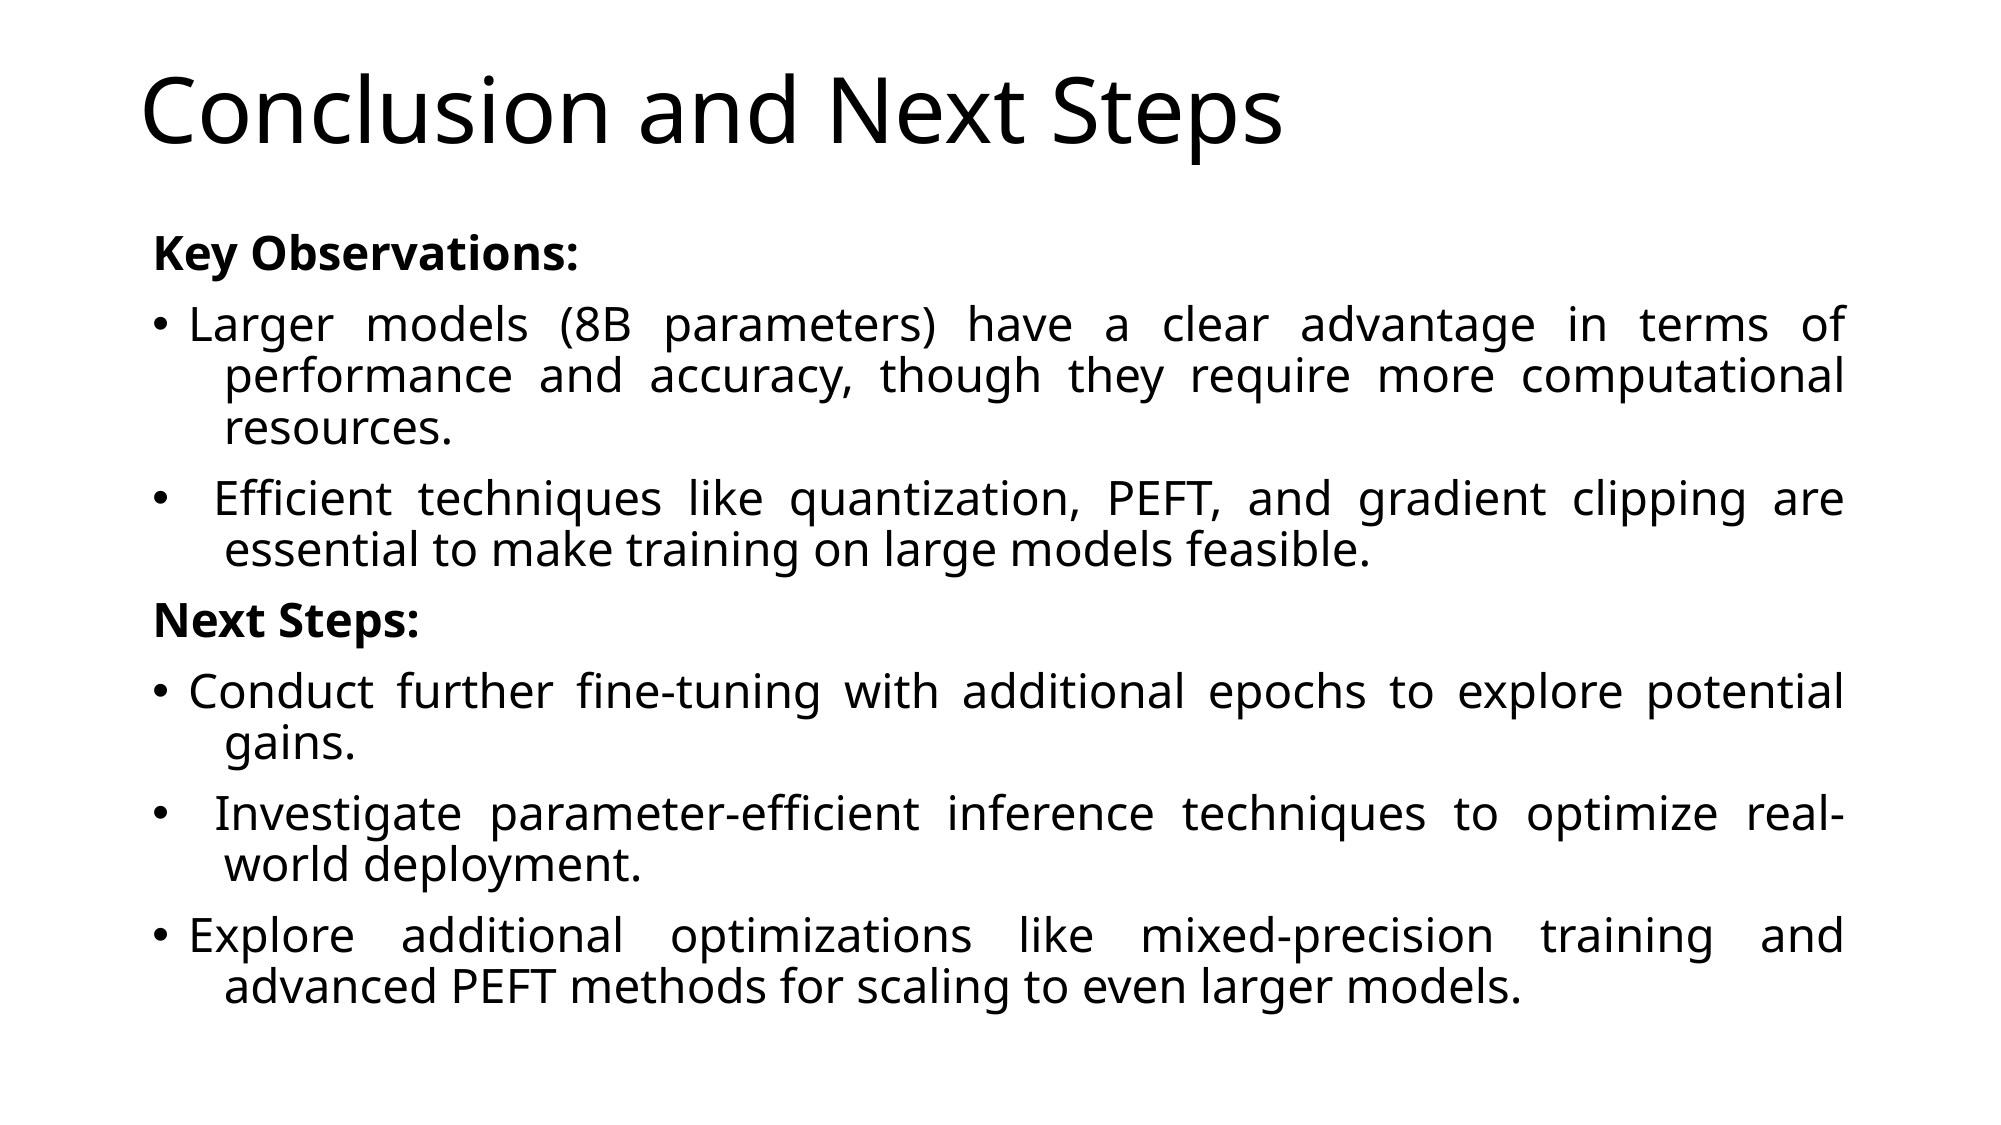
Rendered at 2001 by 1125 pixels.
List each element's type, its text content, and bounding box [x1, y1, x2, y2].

list Key Observations: Larger models (8B parameters) have a clear advantage in terms of performance and accuracy, though they require more computational resources. Efficient techniques like quantization, PEFT, and gradient clipping are essential to make training on large models feasible. Next Steps: Conduct further fine-tuning with additional epochs to explore potential gains. Investigate parameter-efficient inference techniques to optimize real-world deployment. Explore additional optimizations like mixed-precision training and advanced PEFT methods for scaling to even larger models. [137, 222, 1863, 1030]
title Conclusion and Next Steps [124, 4, 1850, 223]
